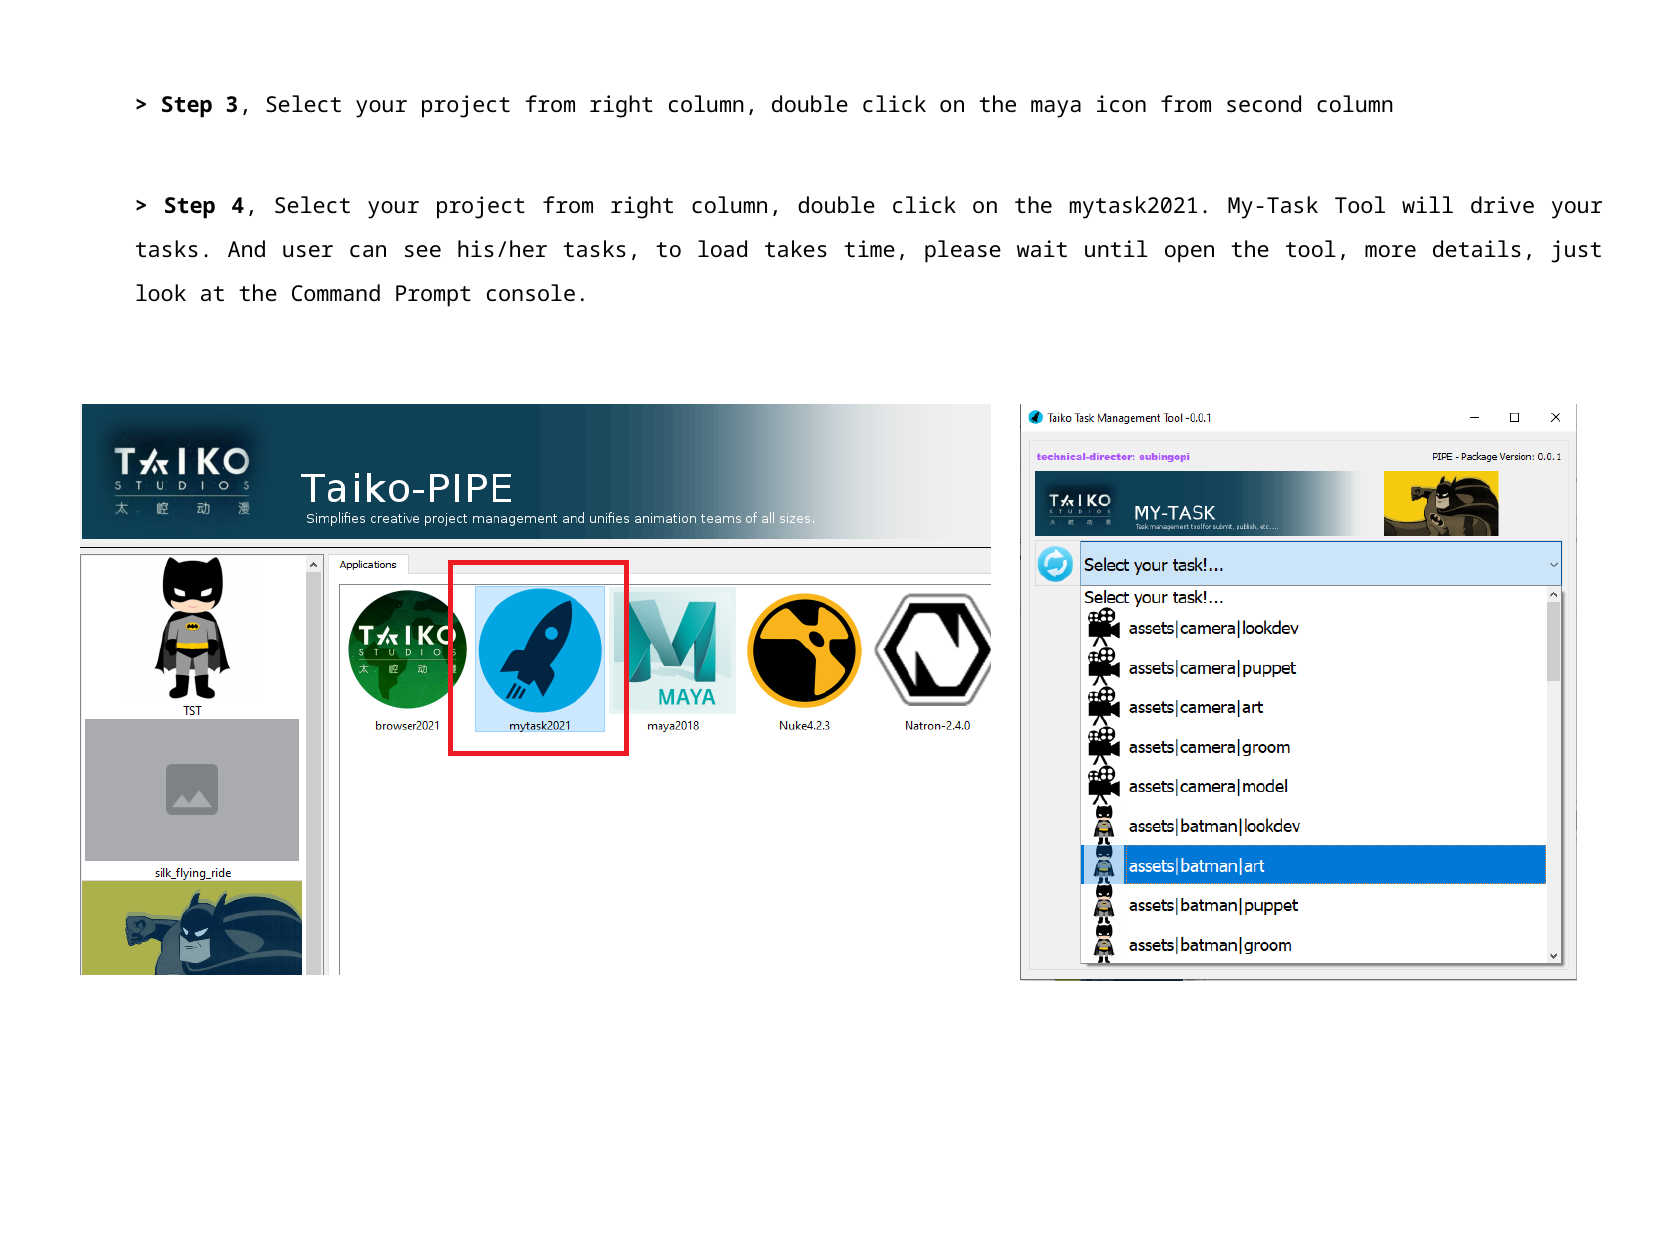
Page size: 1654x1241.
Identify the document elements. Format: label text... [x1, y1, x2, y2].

picture [1020, 404, 1577, 981]
picture [80, 403, 991, 976]
text_box > Step 3, Select your project from right column, double click on the maya icon from second column > Step 4, Select your project from right column, double click on the mytask2021. My-Task Tool will drive your tasks. And user can see his/her tasks, to load takes time, please wait until open the tool, more details, just look at the Command Prompt console. [120, 67, 1621, 258]
